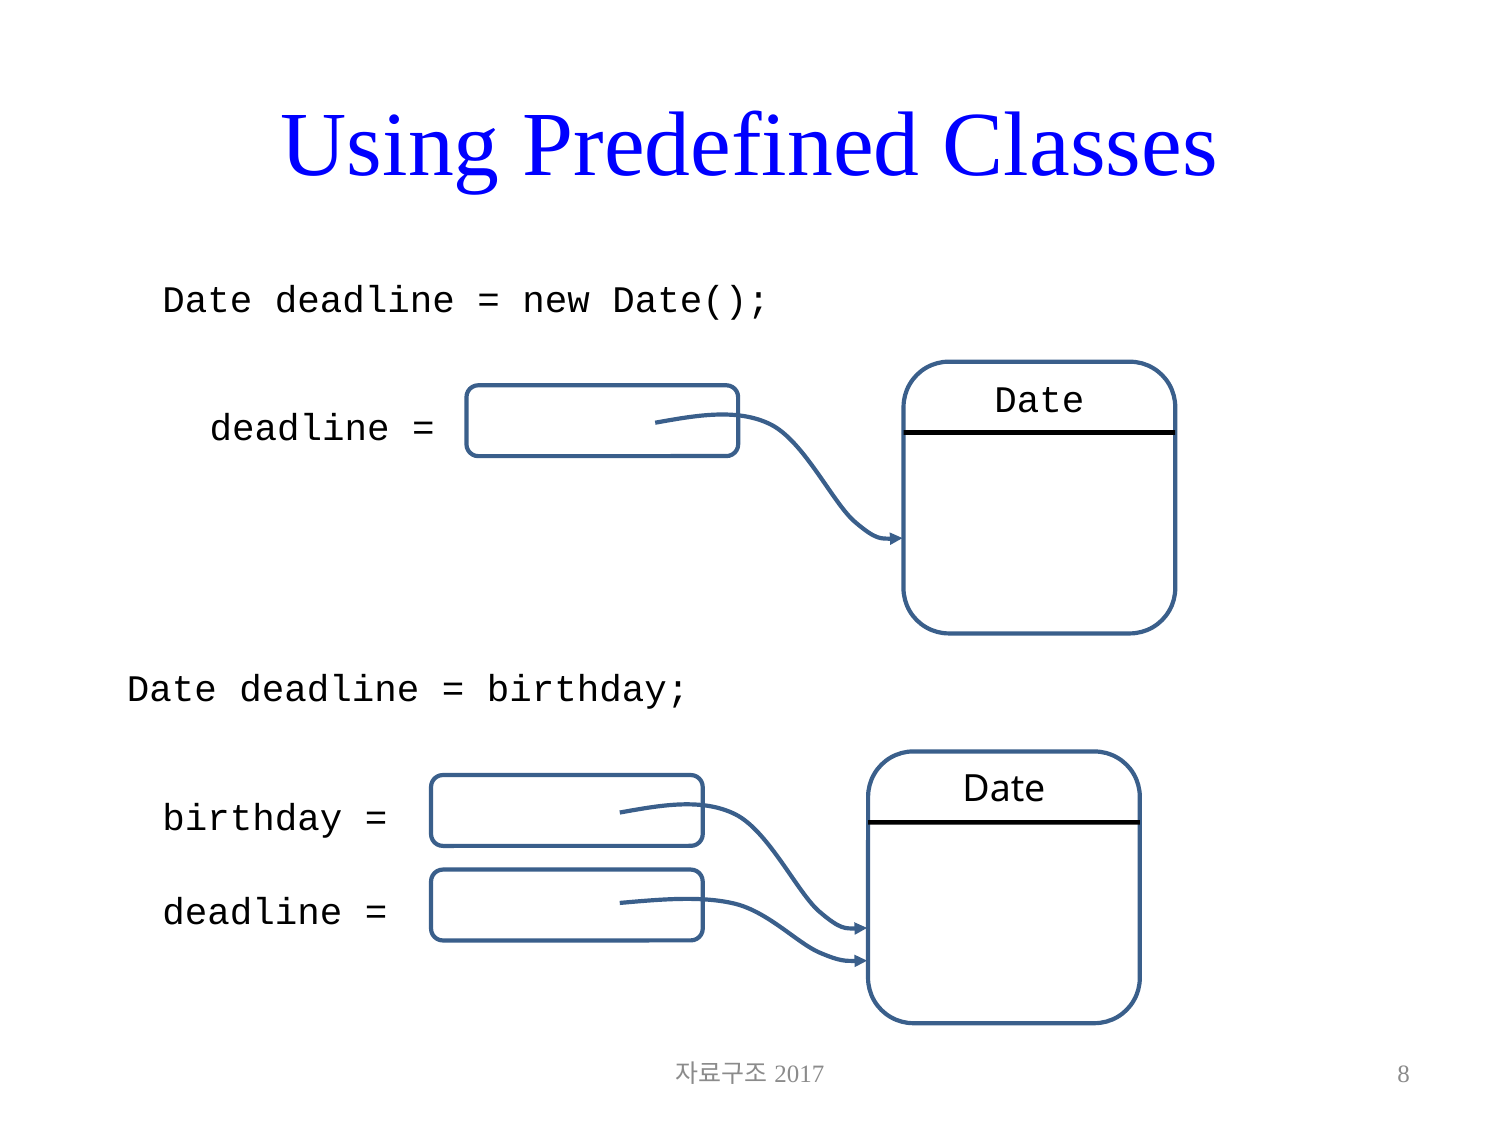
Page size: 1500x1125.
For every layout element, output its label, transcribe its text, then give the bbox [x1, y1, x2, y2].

text_box Date [868, 751, 1140, 820]
text_box [431, 775, 703, 846]
text_box Date [903, 361, 1176, 430]
text_box Date deadline = birthday; [112, 656, 821, 717]
text_box deadline = [194, 395, 467, 456]
text_box Date deadline = new Date(); [147, 267, 987, 327]
text_box [466, 385, 739, 457]
text_box [431, 869, 703, 941]
footer 자료구조 2017 [512, 1042, 988, 1103]
text_box deadline = [147, 879, 432, 940]
text_box birthday = [147, 785, 432, 846]
title Using Predefined Classes [75, 45, 1425, 233]
text_box [868, 825, 1140, 1024]
text_box [903, 435, 1176, 634]
slide_number <숫자> [1074, 1042, 1425, 1103]
